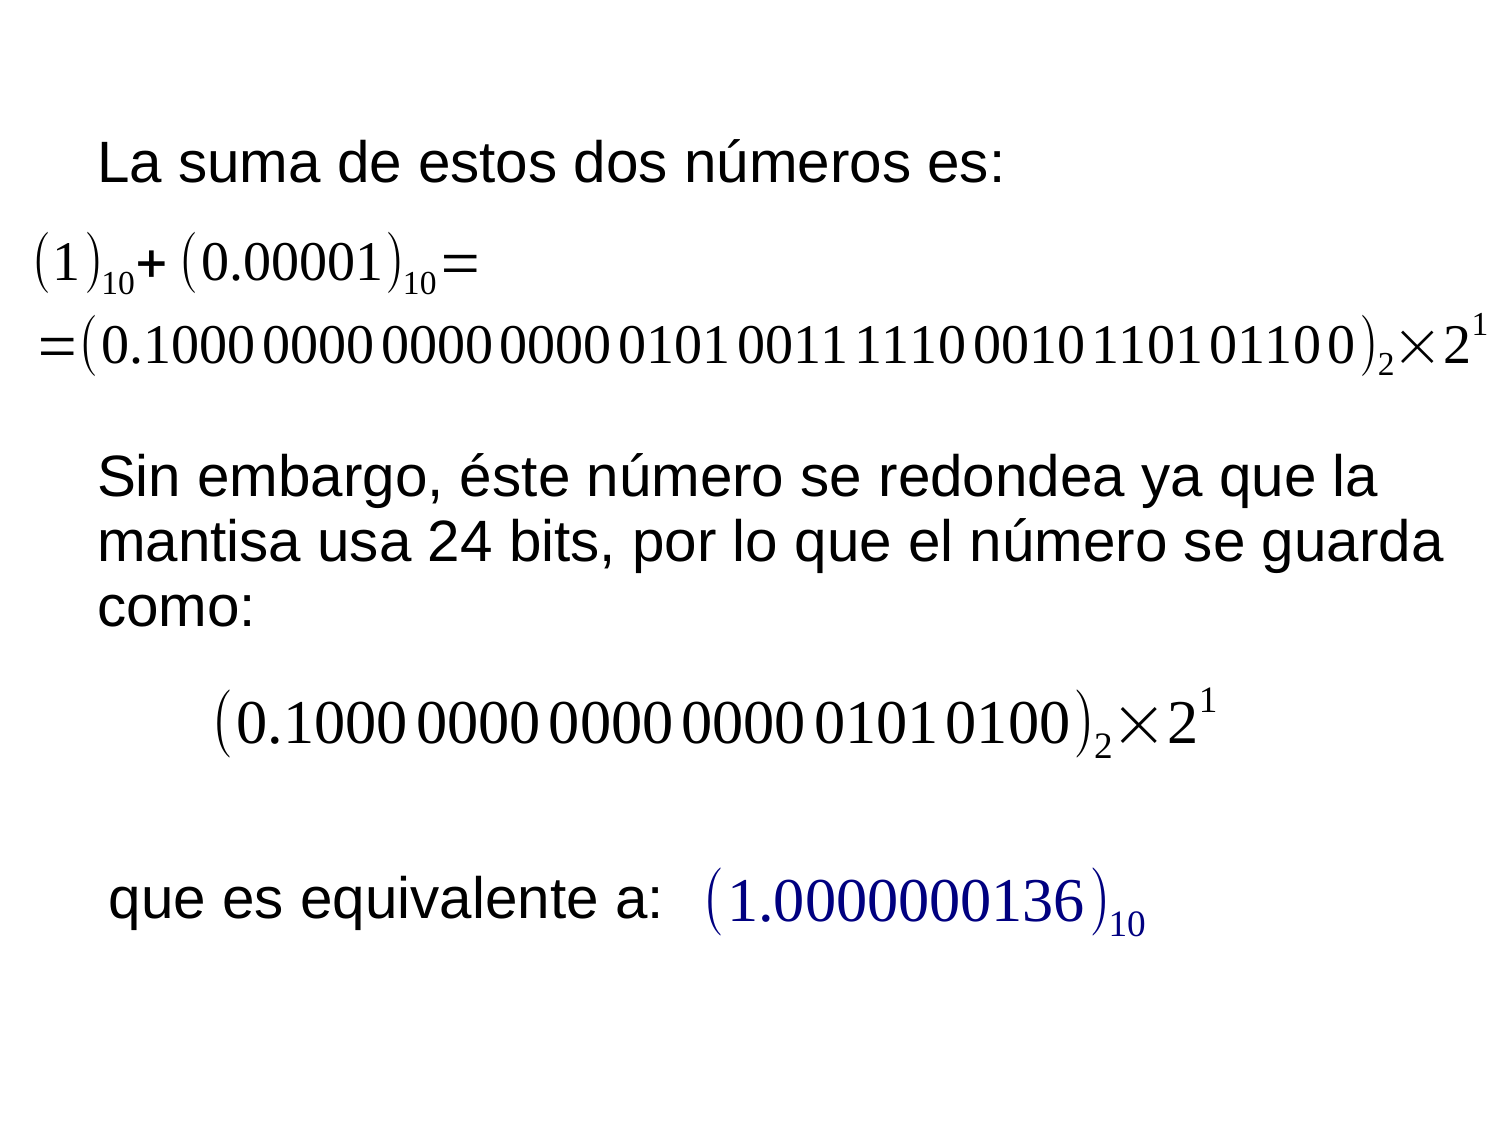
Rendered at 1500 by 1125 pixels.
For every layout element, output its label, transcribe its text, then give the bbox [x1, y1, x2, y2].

chart [697, 865, 1152, 945]
chart [26, 230, 1495, 384]
text_box que es equivalente a: [108, 792, 1459, 1004]
chart [206, 679, 1224, 768]
text_box Sin embargo, éste número se redondea ya que la mantisa usa 24 bits, por lo que el número se guarda como: [97, 391, 1447, 691]
subtitle La suma de estos dos números es: [97, 29, 1447, 230]
